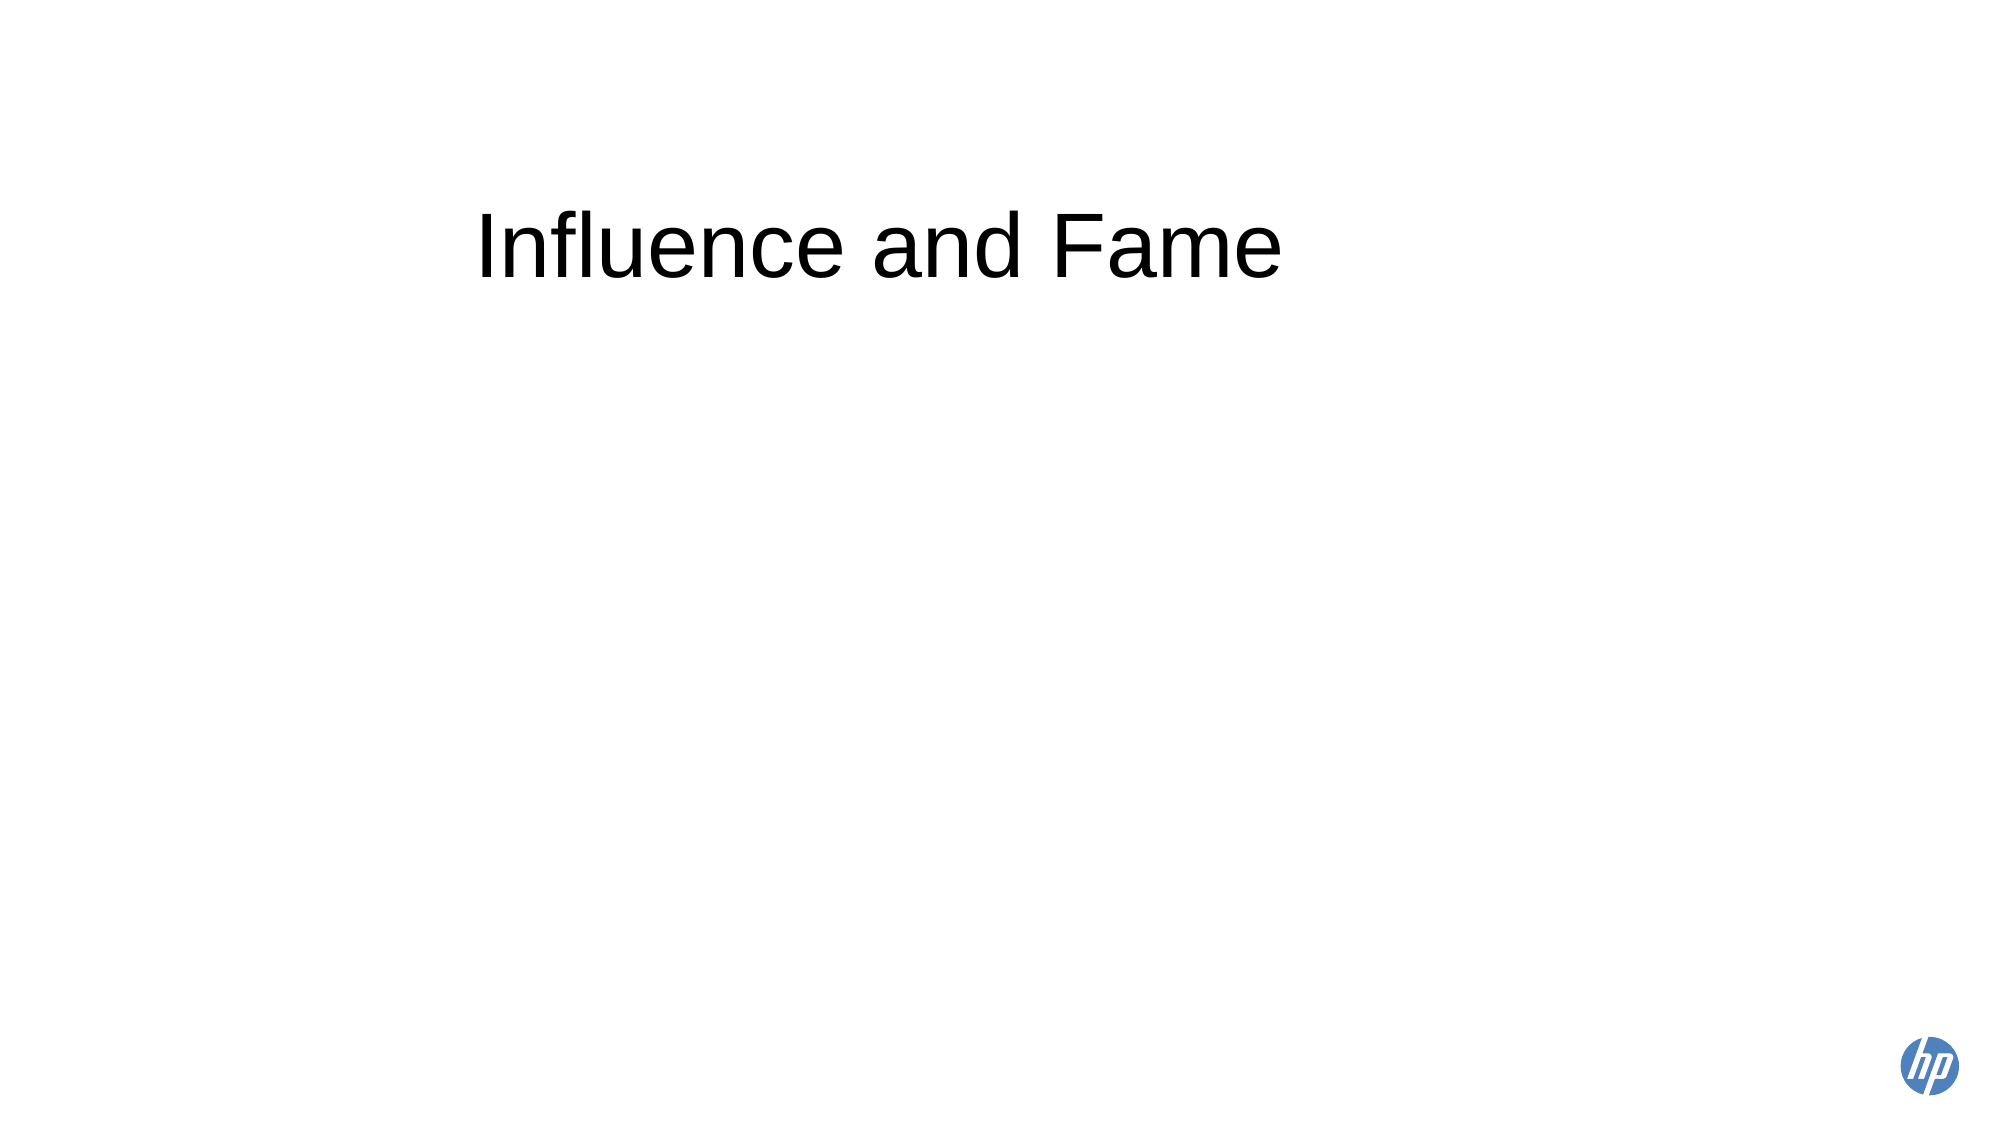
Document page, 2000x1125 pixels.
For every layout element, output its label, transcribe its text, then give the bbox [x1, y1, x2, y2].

title Influence and Fame [130, 118, 1630, 373]
